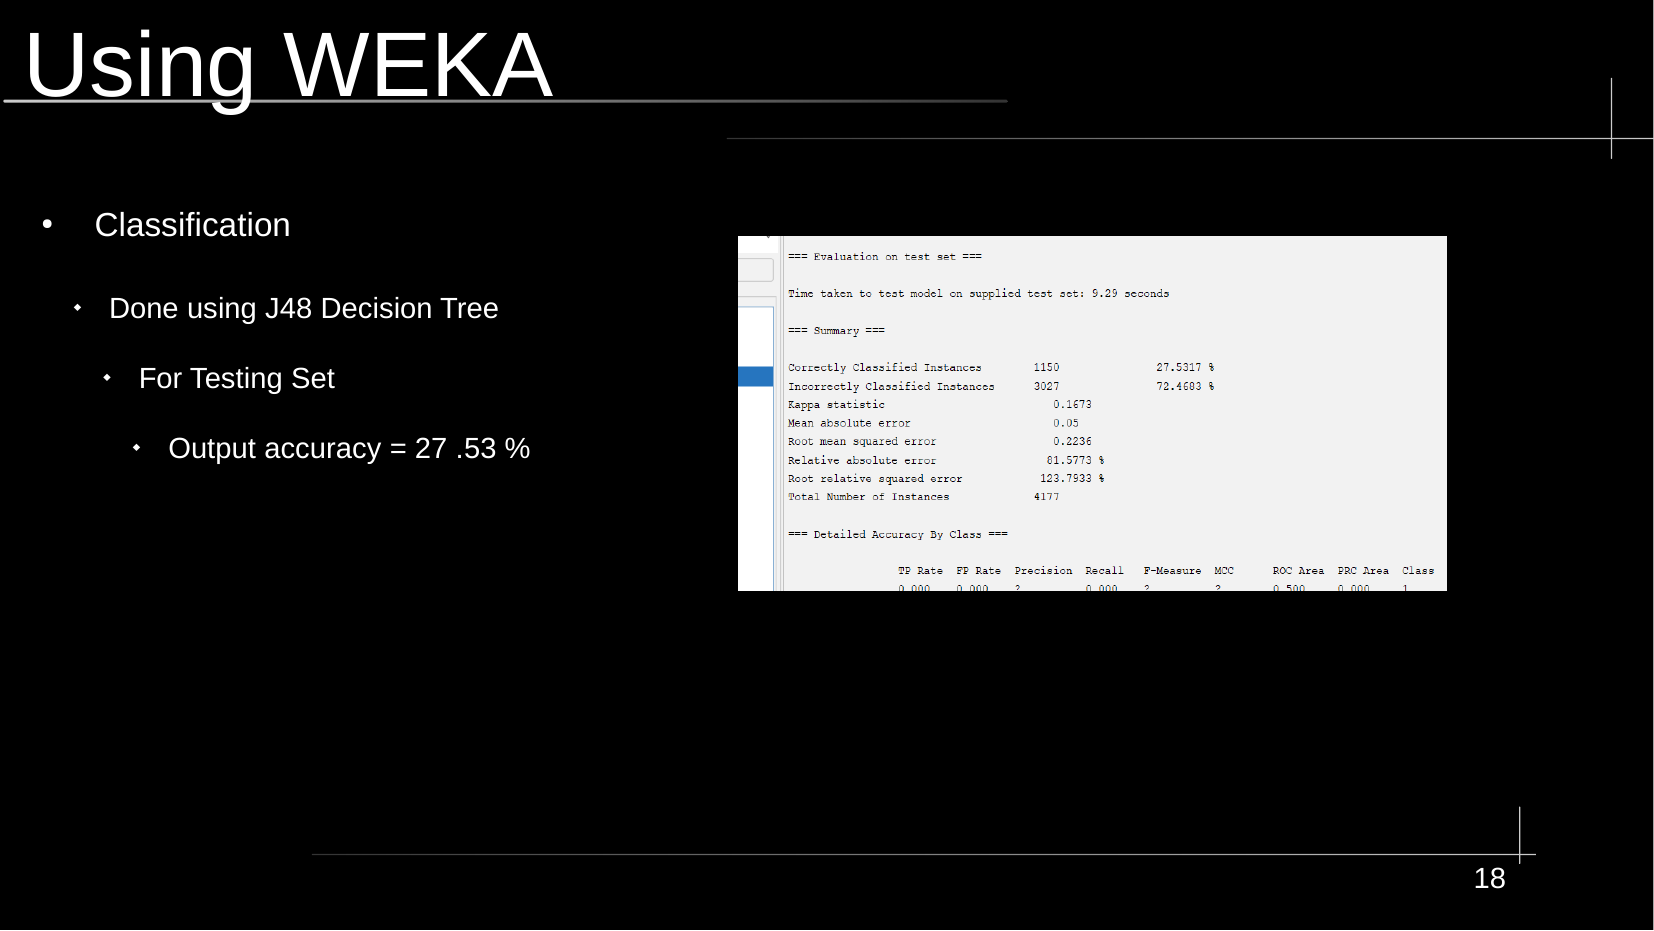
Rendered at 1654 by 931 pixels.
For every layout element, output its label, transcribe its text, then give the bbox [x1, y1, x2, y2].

text_box Done using J48 Decision Tree [59, 284, 515, 332]
picture [738, 236, 1447, 591]
text_box For Testing Set [88, 354, 362, 402]
text_box Output accuracy = 27 .53 % [118, 424, 547, 473]
list Classification [23, 206, 532, 285]
title Using WEKA [23, 11, 1589, 119]
